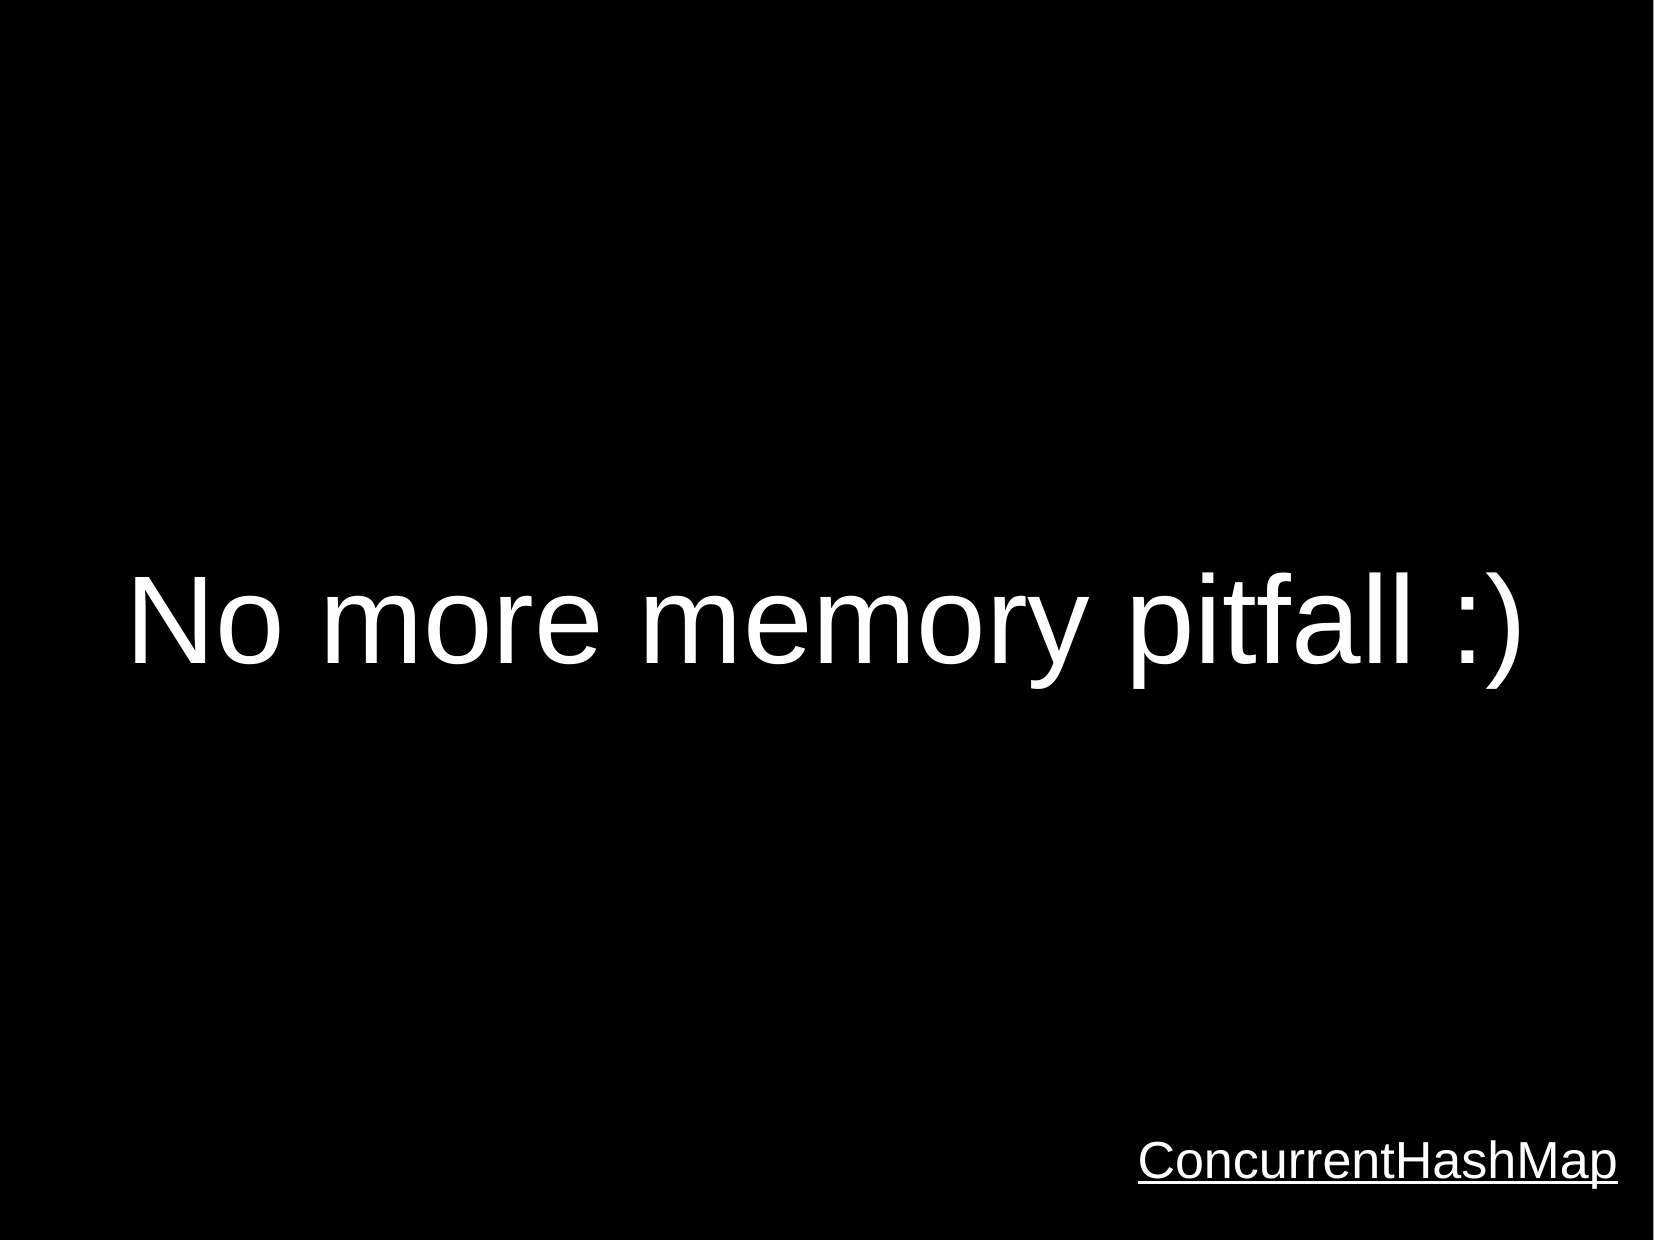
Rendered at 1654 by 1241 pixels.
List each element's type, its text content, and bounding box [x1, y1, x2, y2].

text_box ConcurrentHashMap [1100, 1080, 1654, 1241]
subtitle No more memory pitfall :) [0, 0, 1654, 1241]
